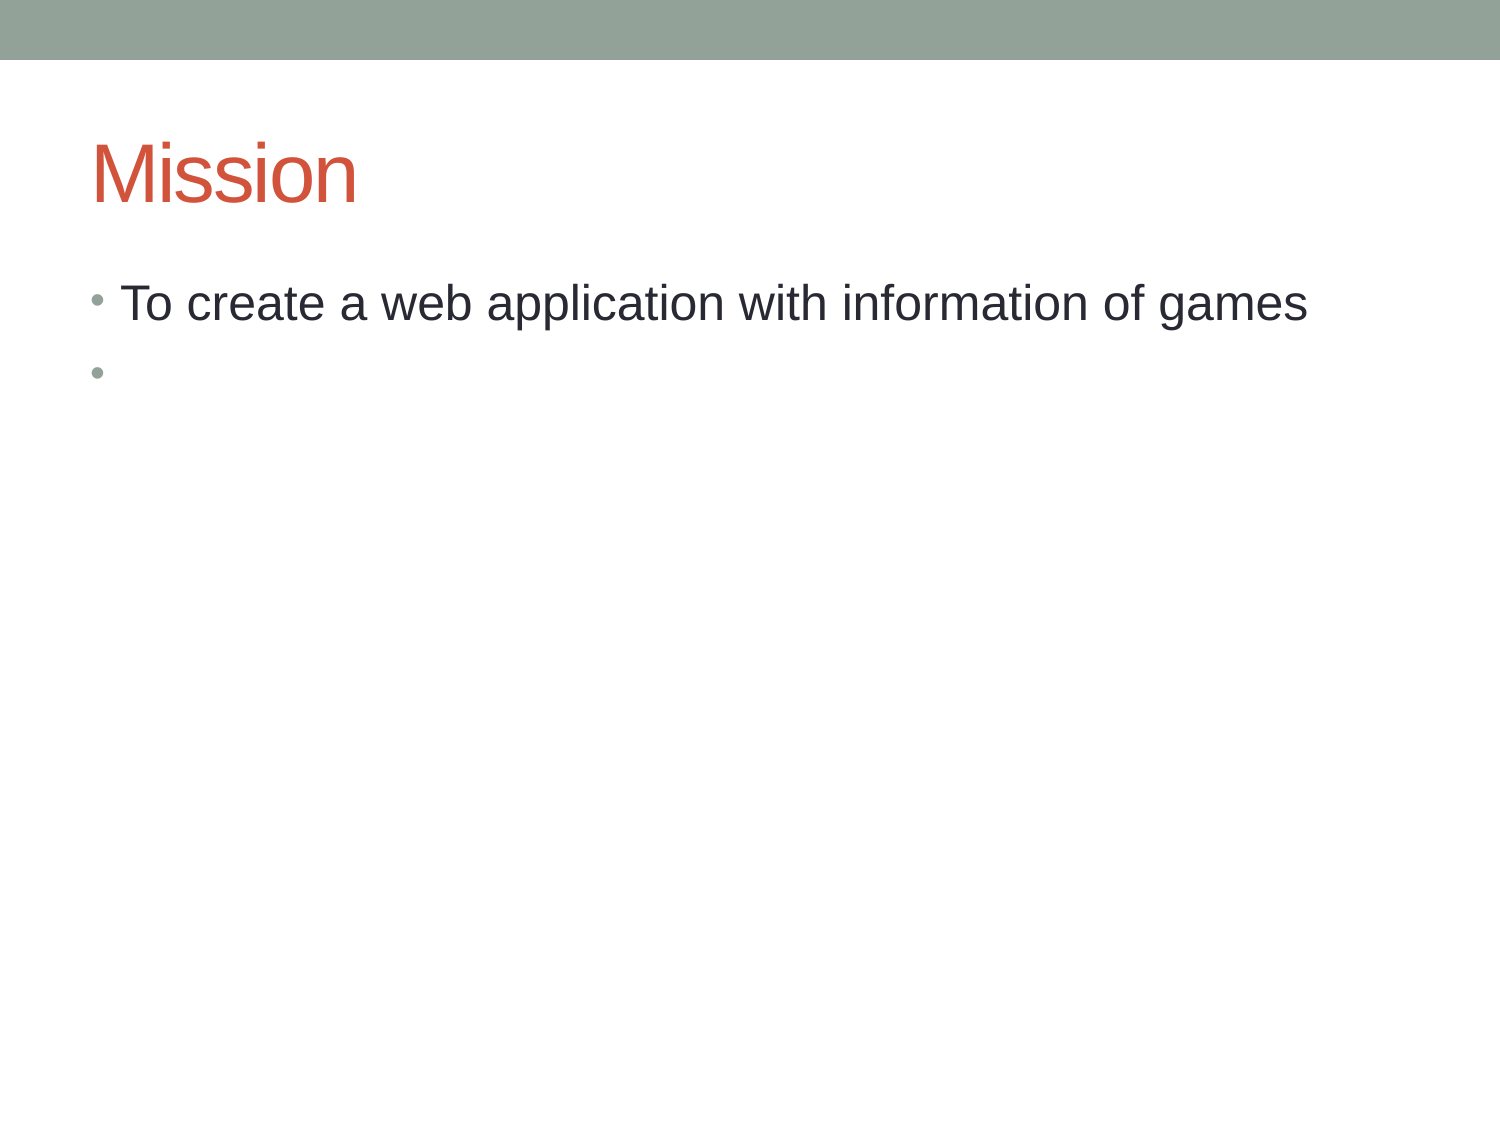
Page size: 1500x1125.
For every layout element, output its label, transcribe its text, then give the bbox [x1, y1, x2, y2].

title Mission [75, 87, 1426, 251]
list To create a web application with information of games [75, 262, 1426, 1063]
